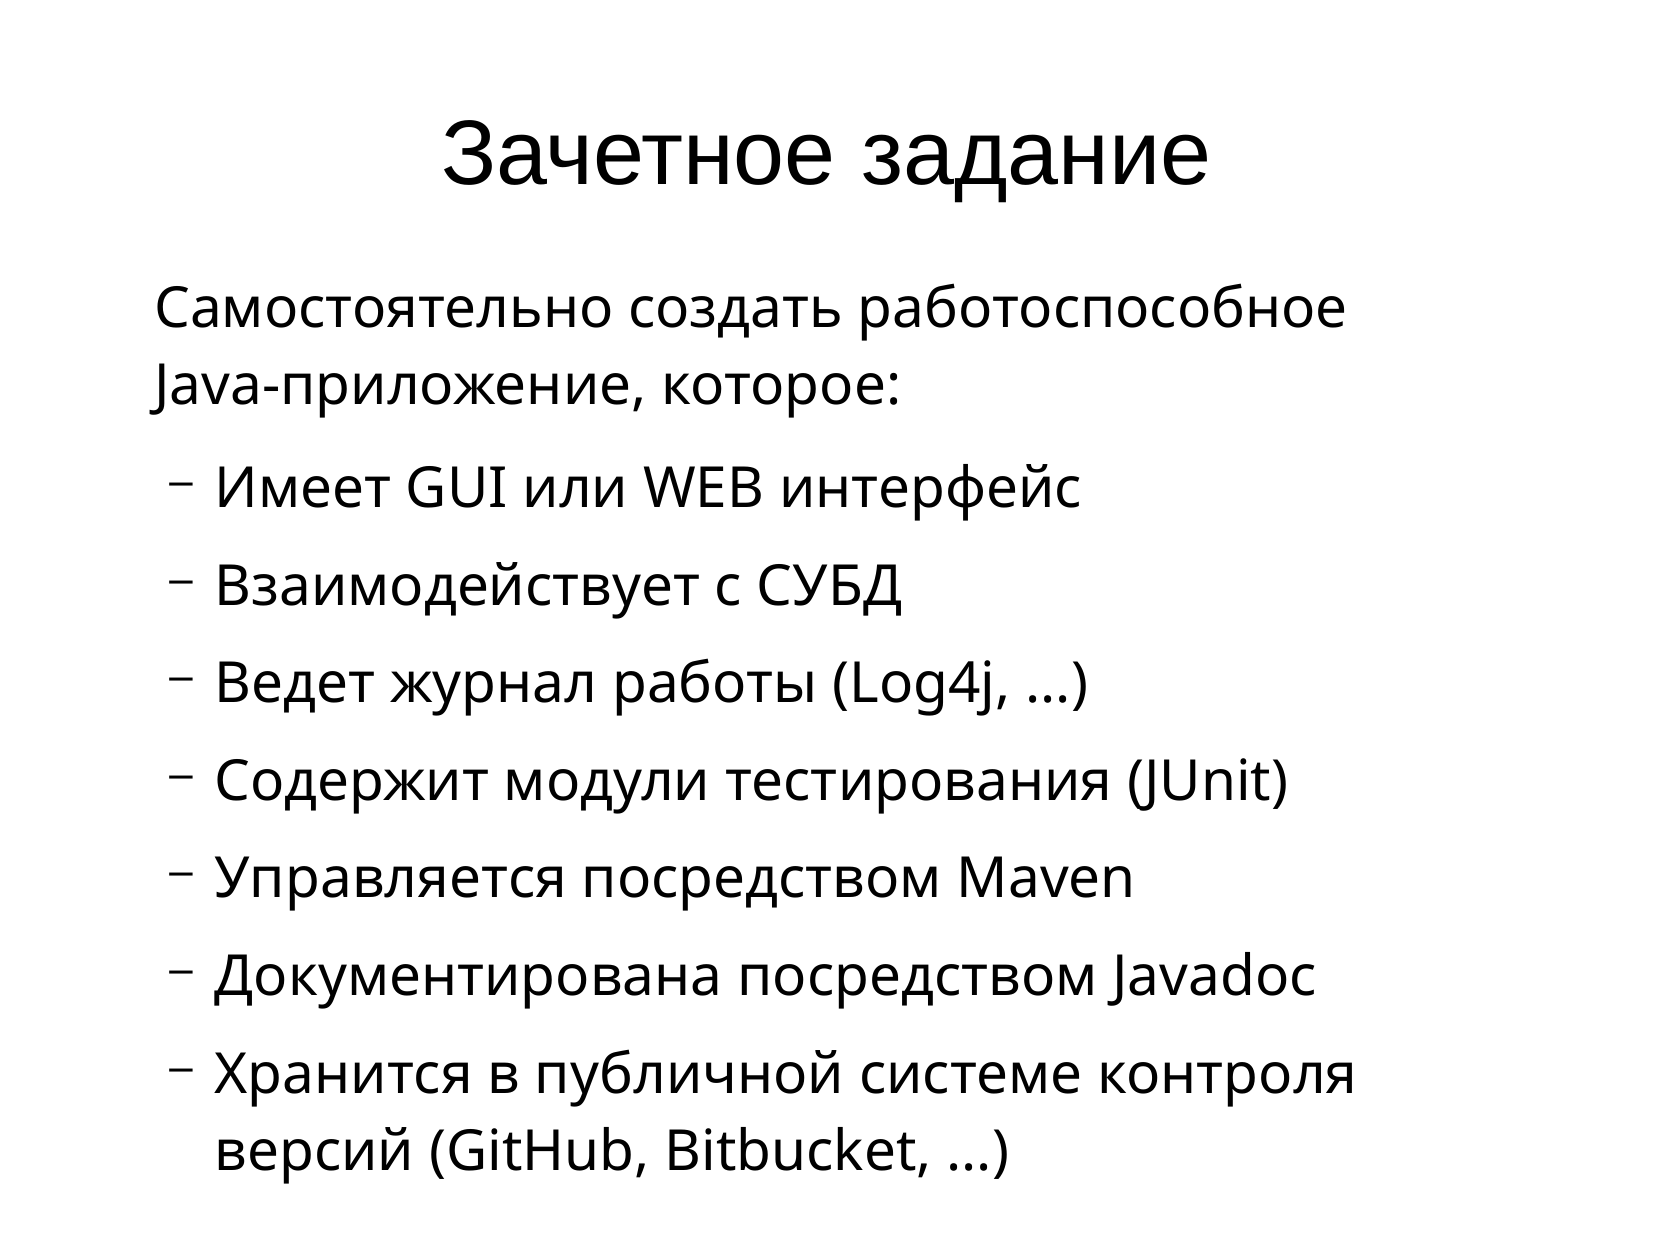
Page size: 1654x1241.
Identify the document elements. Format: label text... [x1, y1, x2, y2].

list Самостоятельно создать работоспособное Java-приложение, которое: Имеет GUI или WEB интерфейс Взаимодействует с СУБД Ведет журнал работы (Log4j, ...) Содержит модули тестирования (JUnit) Управляется посредством Maven Документирована посредством Javadoc Хранится в публичной системе контроля версий (GitHub, Bitbucket, ...) [82, 266, 1571, 1193]
title Зачетное задание [82, 49, 1571, 257]
